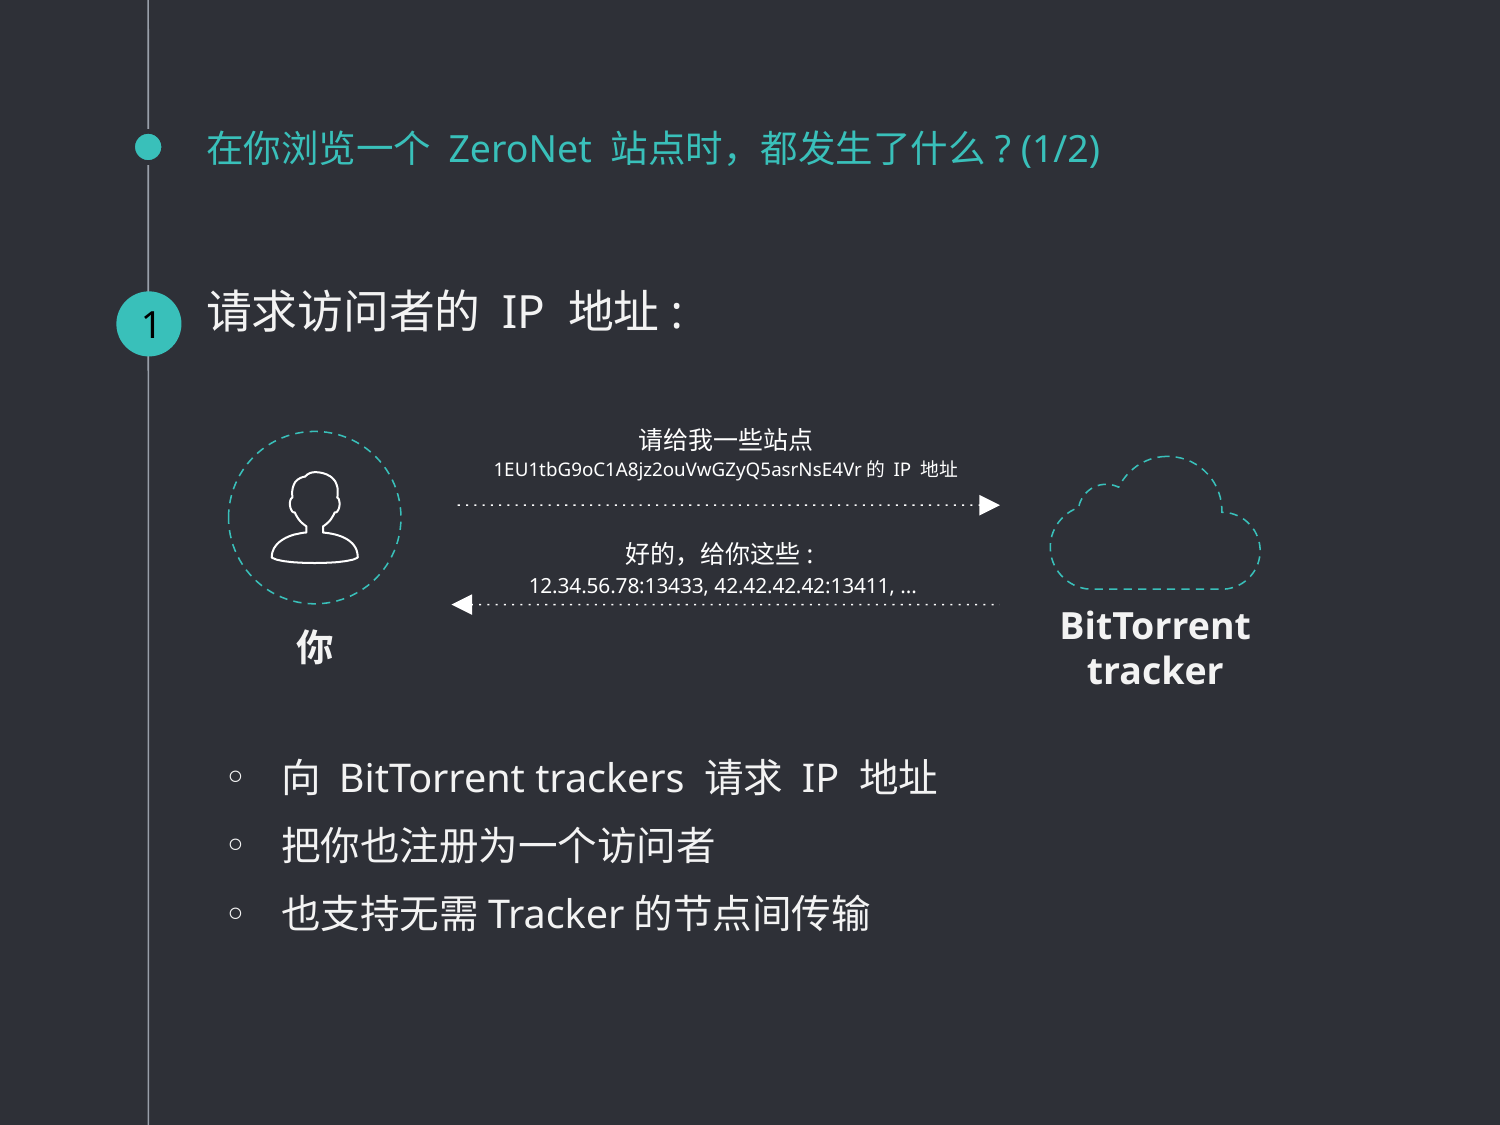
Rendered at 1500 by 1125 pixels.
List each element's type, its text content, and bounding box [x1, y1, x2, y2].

title 在你浏览一个 ZeroNet 站点时，都发生了什么? (1/2) [191, 109, 1317, 185]
list 向 BitTorrent trackers 请求 IP 地址 把你也注册为一个访问者 也支持无需Tracker的节点间传输 [191, 737, 1374, 1046]
text_box 你 [234, 609, 395, 685]
text_box 好的，给你这些: 12.34.56.78:13433, 42.42.42.42:13411, ... [478, 519, 968, 602]
text_box BitTorrent tracker [993, 609, 1318, 685]
list 请求访问者的 IP 地址: [191, 267, 1317, 371]
text_box 1 [116, 291, 182, 357]
text_box 请给我一些站点 1EU1tbG9oC1A8jz2ouVwGZyQ5asrNsE4Vr的 IP 地址 [457, 404, 994, 503]
